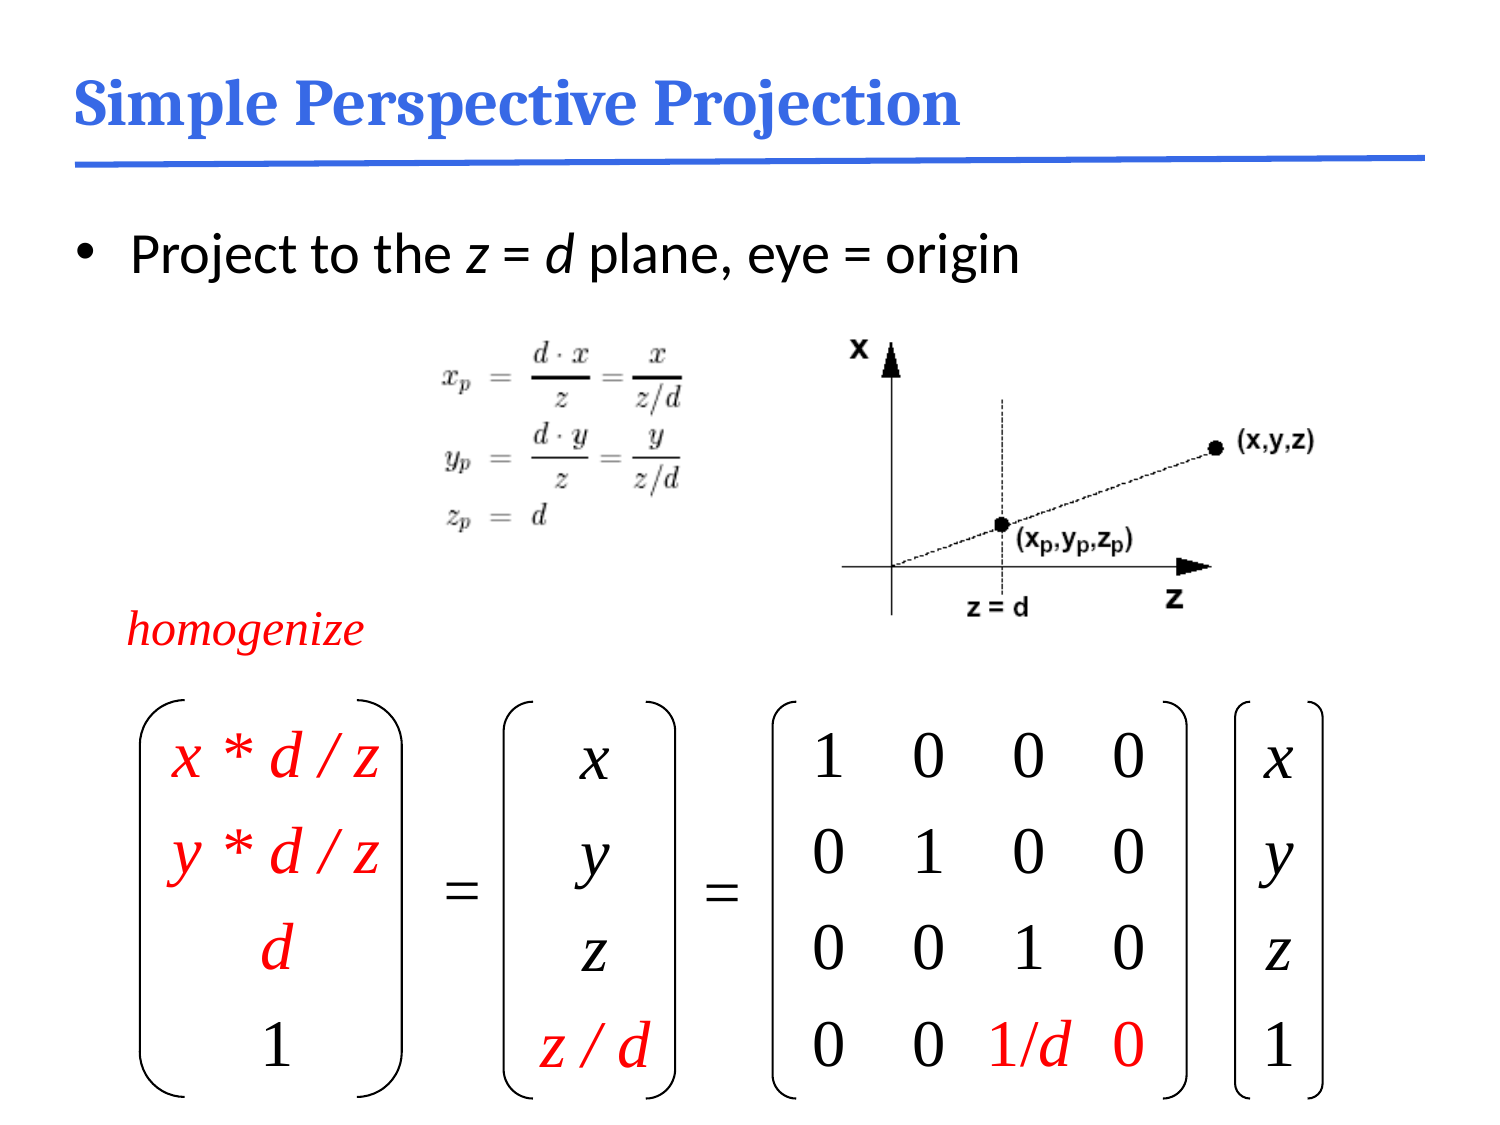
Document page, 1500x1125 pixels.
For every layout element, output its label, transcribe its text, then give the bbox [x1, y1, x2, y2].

text_box x y z 1 [1237, 711, 1321, 1080]
text_box 0 0 0 0 [1086, 711, 1173, 1080]
text_box = [699, 848, 750, 929]
picture [420, 327, 713, 548]
text_box x y z z / d [503, 712, 688, 1081]
text_box 1 0 0 0 [786, 711, 873, 1080]
title Simple Perspective Projection [75, 9, 1351, 198]
text_box 0 1 0 0 [886, 711, 973, 1080]
text_box = [439, 846, 490, 927]
text_box homogenize [77, 587, 414, 663]
text_box [475, 986, 1062, 1114]
text_box Project to the z = d plane, eye = origin [141, 718, 152, 959]
text_box Project to the z = d plane, eye = origin [74, 215, 1426, 959]
text_box x * d / z y * d / z d 1 [152, 711, 402, 1080]
text_box 0 0 1 1/d [986, 711, 1073, 1080]
